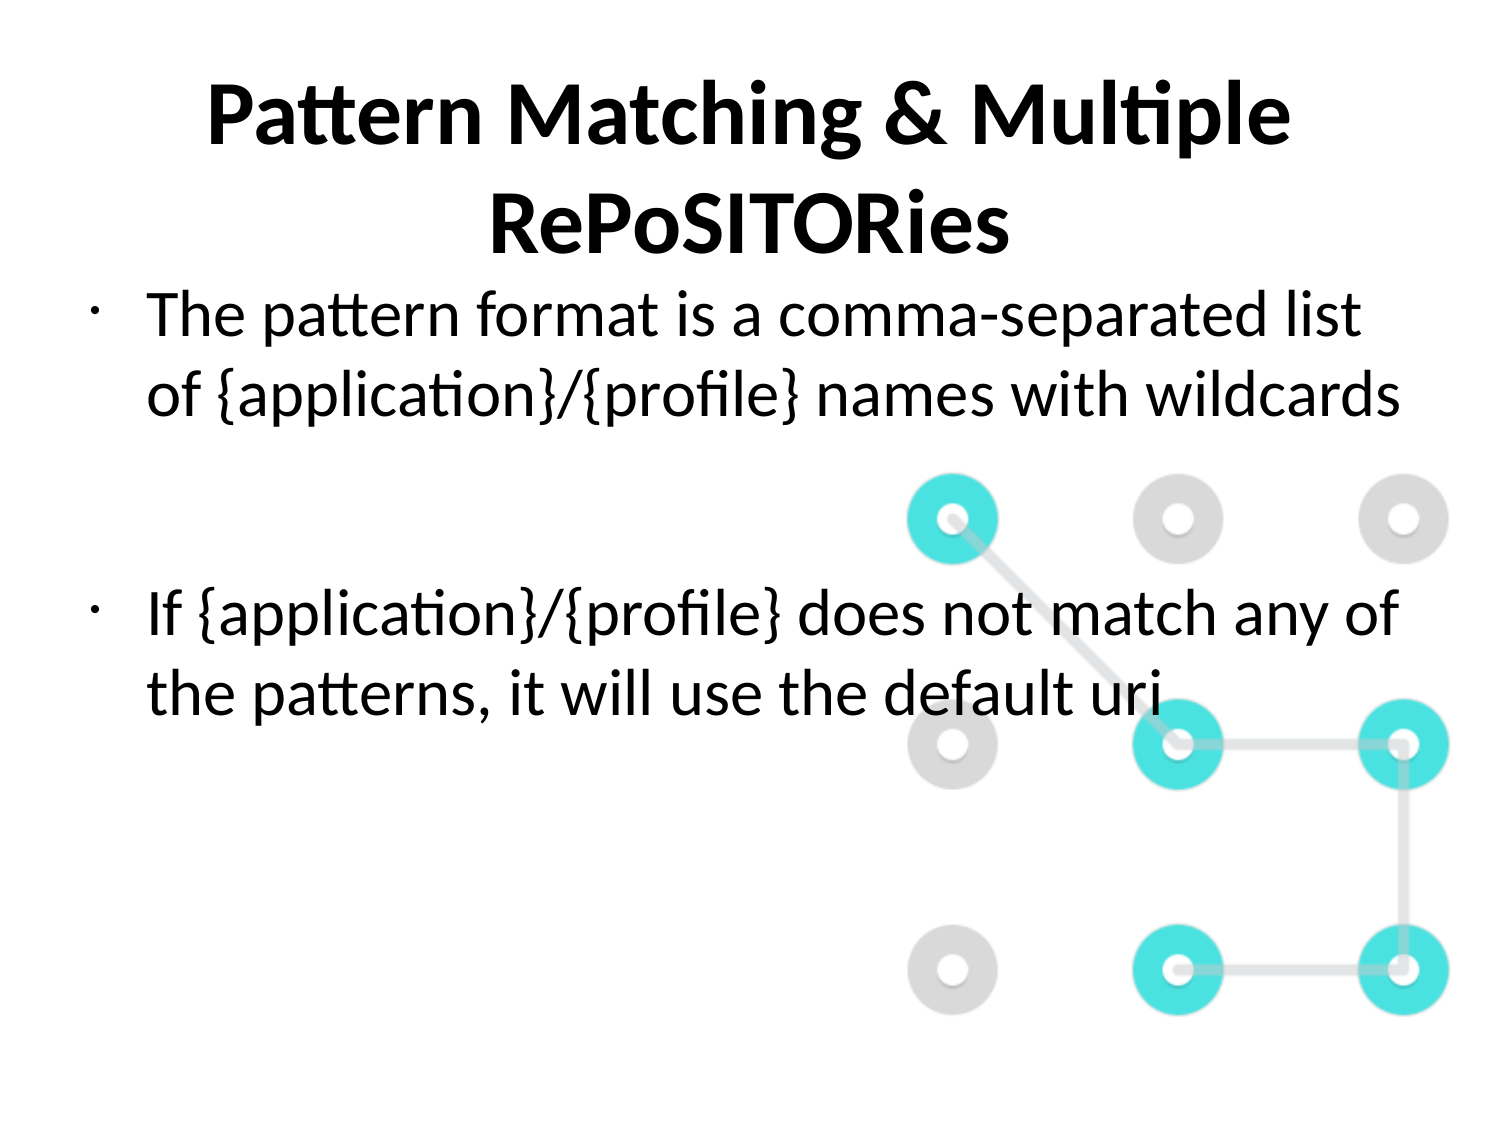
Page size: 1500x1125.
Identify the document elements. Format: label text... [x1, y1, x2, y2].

title Pattern Matching & Multiple RePoSITORies [75, 45, 1425, 233]
list The pattern format is a comma-separated list of {application}/{profile} names with wildcards If {application}/{profile} does not match any of the patterns, it will use the default uri [75, 262, 1425, 1005]
picture [875, 443, 1482, 1050]
